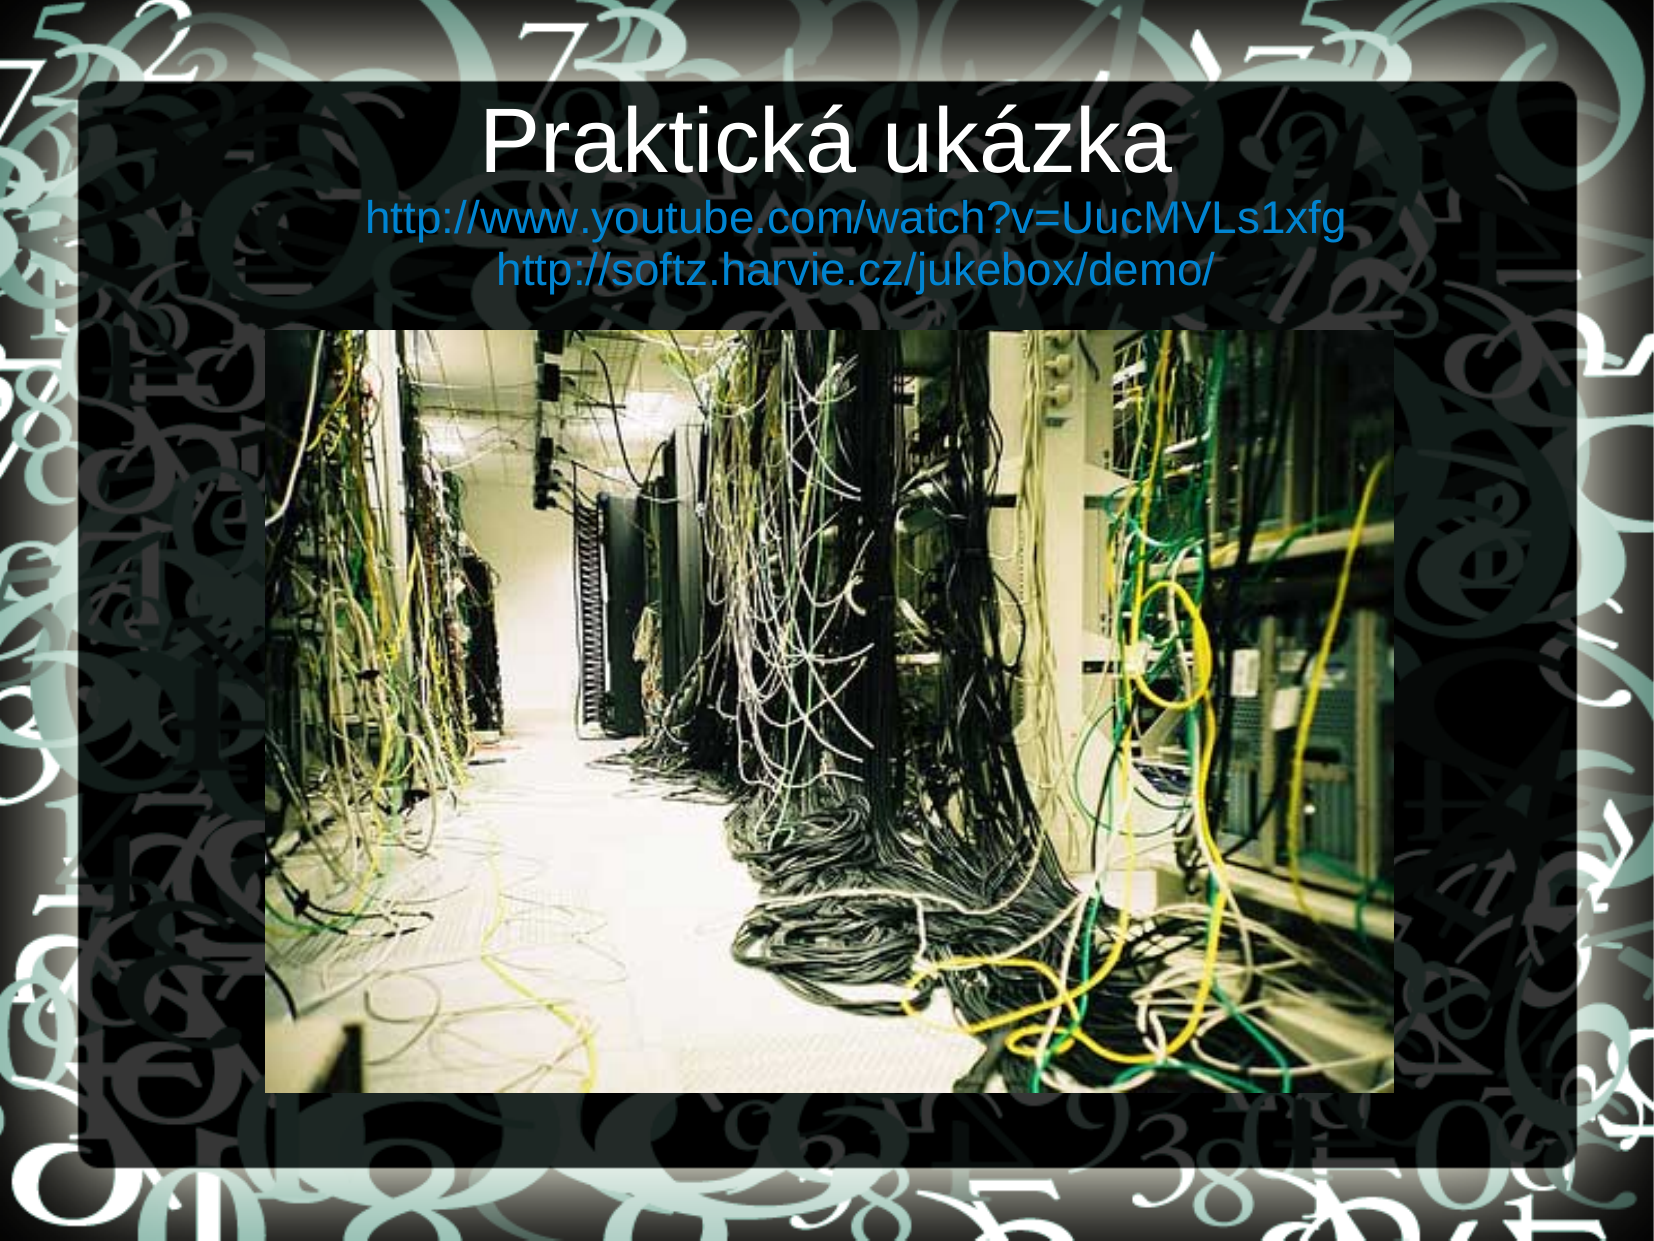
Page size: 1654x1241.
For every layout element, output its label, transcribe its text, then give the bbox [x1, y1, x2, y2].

title Praktická ukázka http://www.youtube.com/watch?v=UucMVLs1xfg http://softz.harvie.cz/jukebox/demo/ [82, 88, 1571, 296]
picture [0, 0, 1654, 1241]
